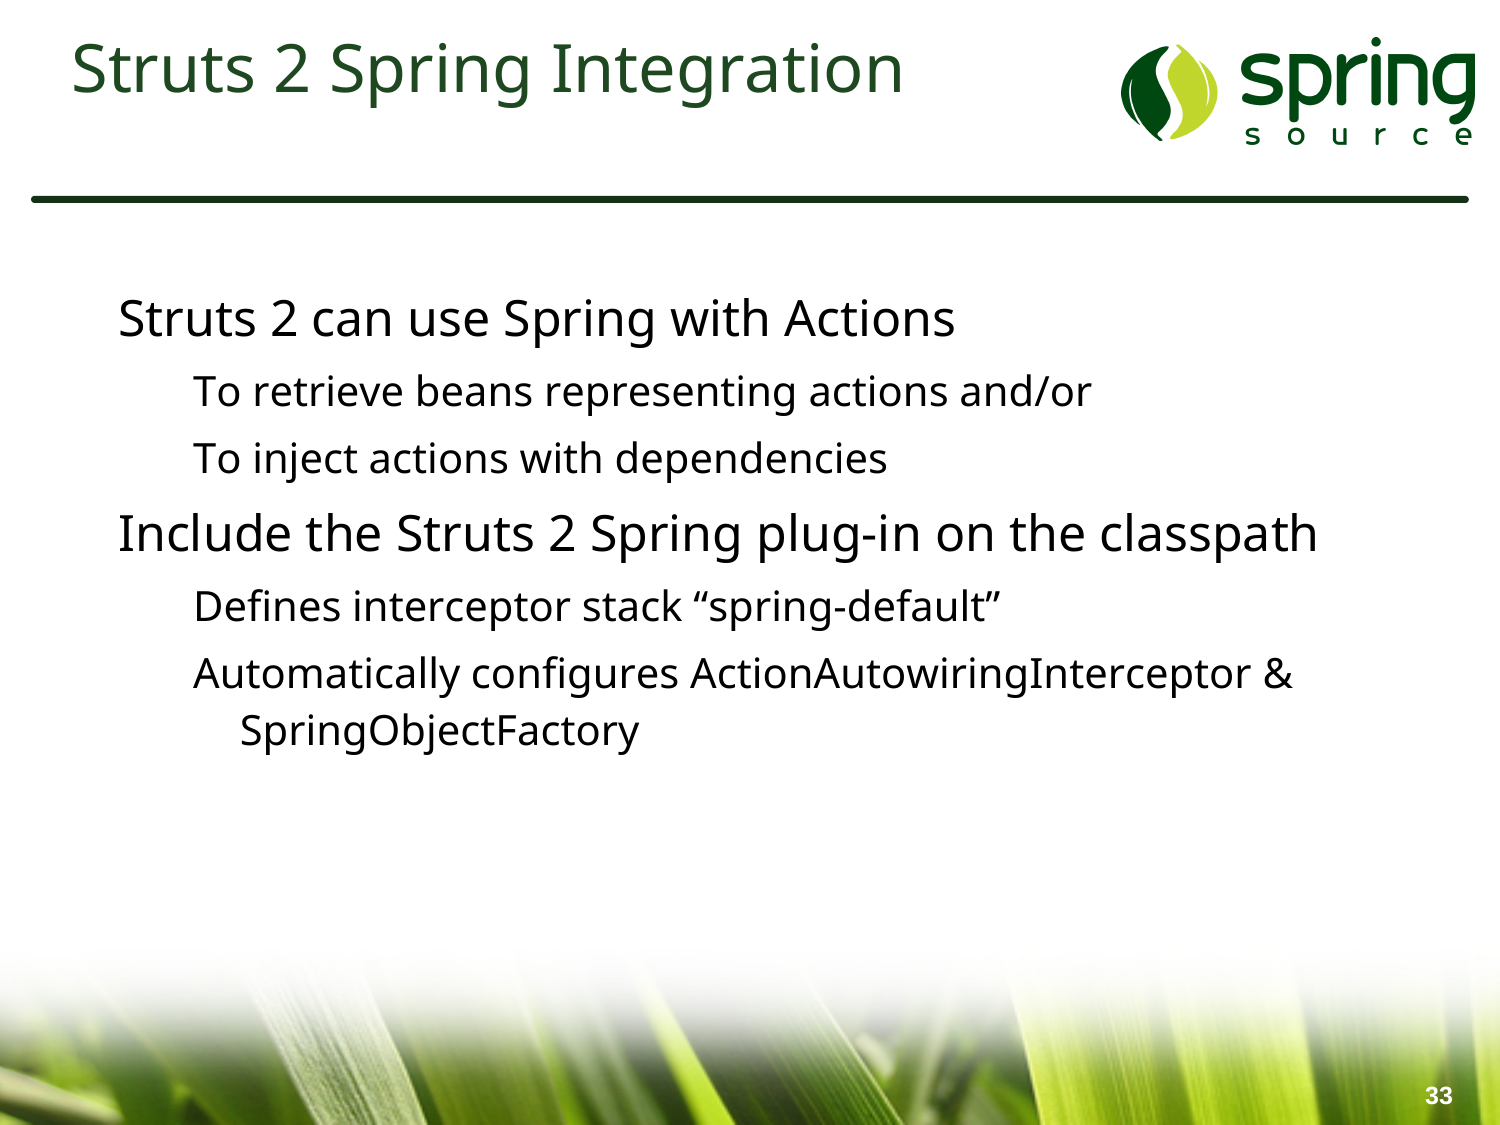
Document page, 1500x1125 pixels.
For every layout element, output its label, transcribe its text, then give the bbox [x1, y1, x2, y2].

picture [0, 944, 1500, 1125]
list Struts 2 can use Spring with Actions To retrieve beans representing actions and/or To inject actions with dependencies Include the Struts 2 Spring plug-in on the classpath Defines interceptor stack “spring-default” Automatically configures ActionAutowiringInterceptor & SpringObjectFactory [103, 275, 1394, 938]
picture [1121, 37, 1475, 145]
title Struts 2 Spring Integration [56, 13, 1089, 176]
